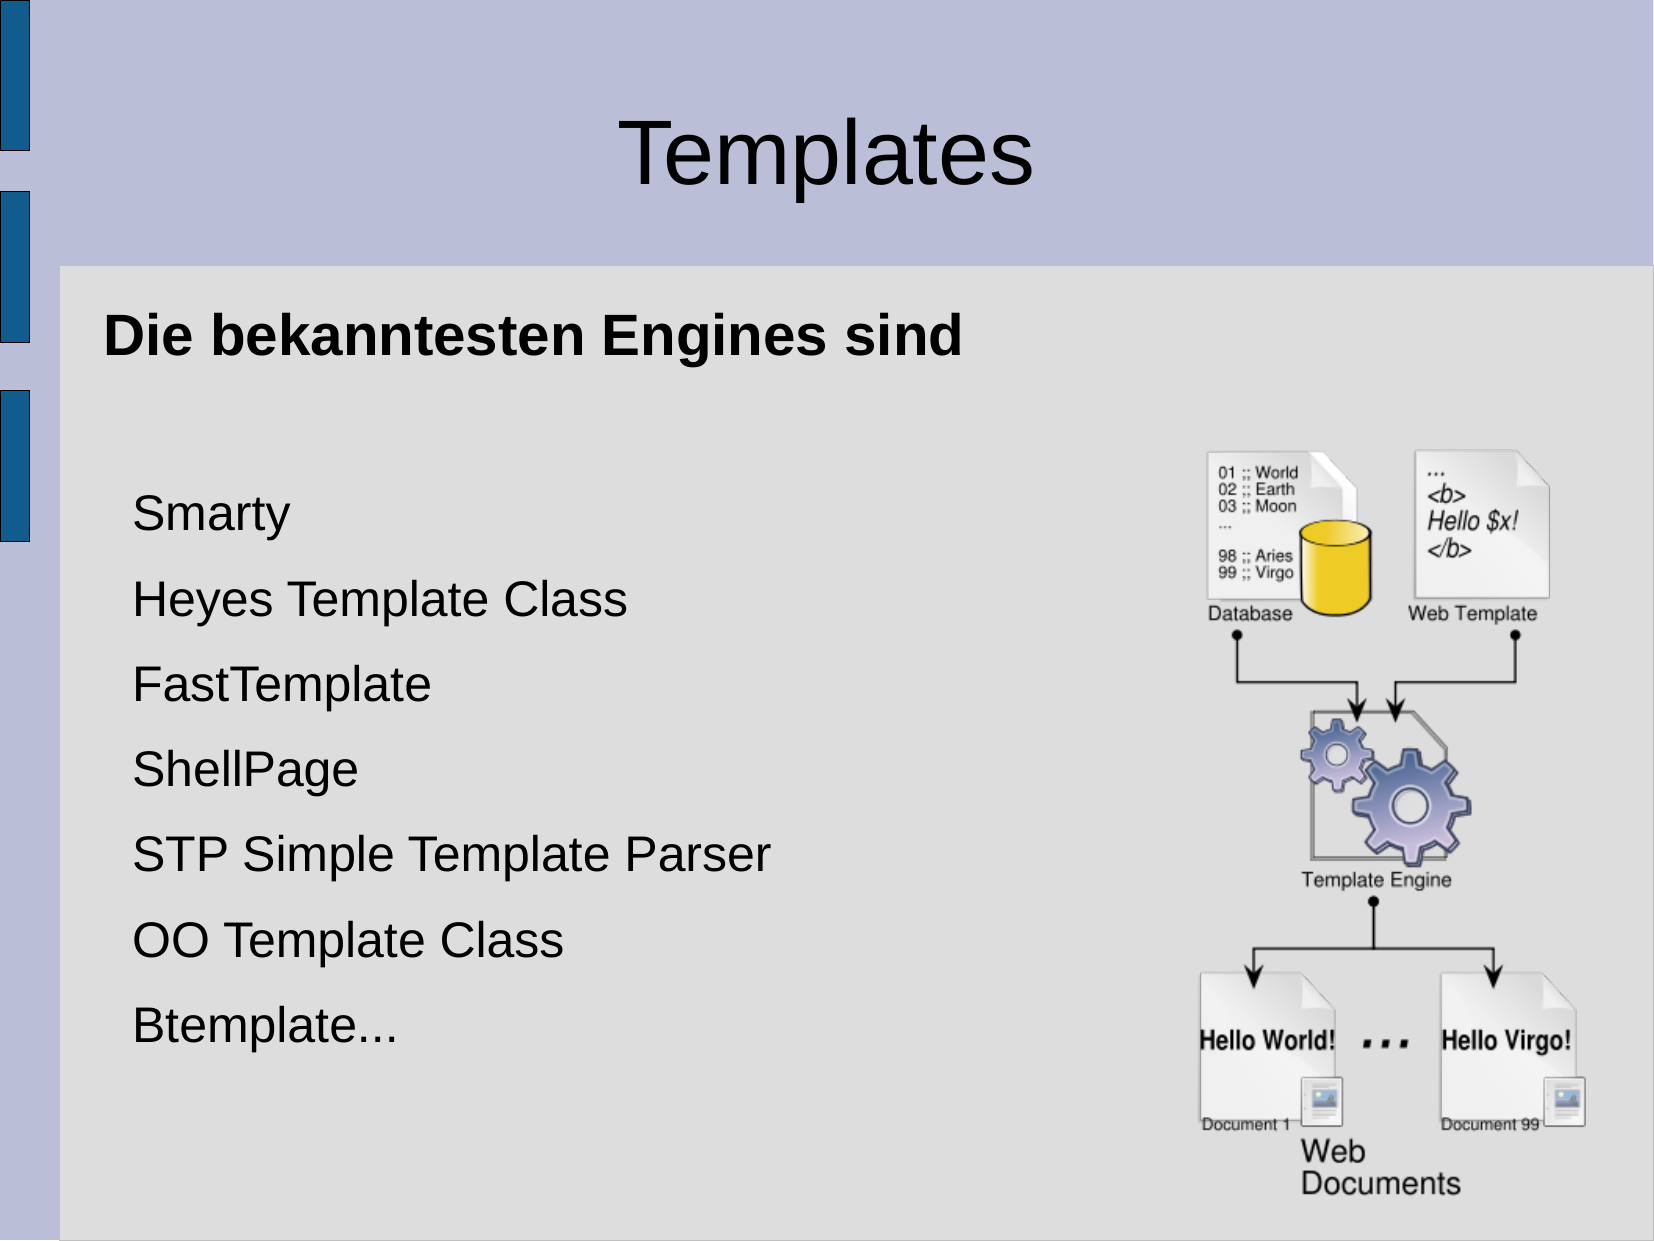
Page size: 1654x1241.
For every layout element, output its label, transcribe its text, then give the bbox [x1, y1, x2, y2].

text_box Die bekanntesten Engines sind [88, 295, 1123, 377]
subtitle Smarty Heyes Template Class FastTemplate ShellPage STP Simple Template Parser OO Template Class Btemplate... [118, 485, 1182, 1054]
title Templates [82, 56, 1571, 250]
picture [1182, 442, 1589, 1211]
